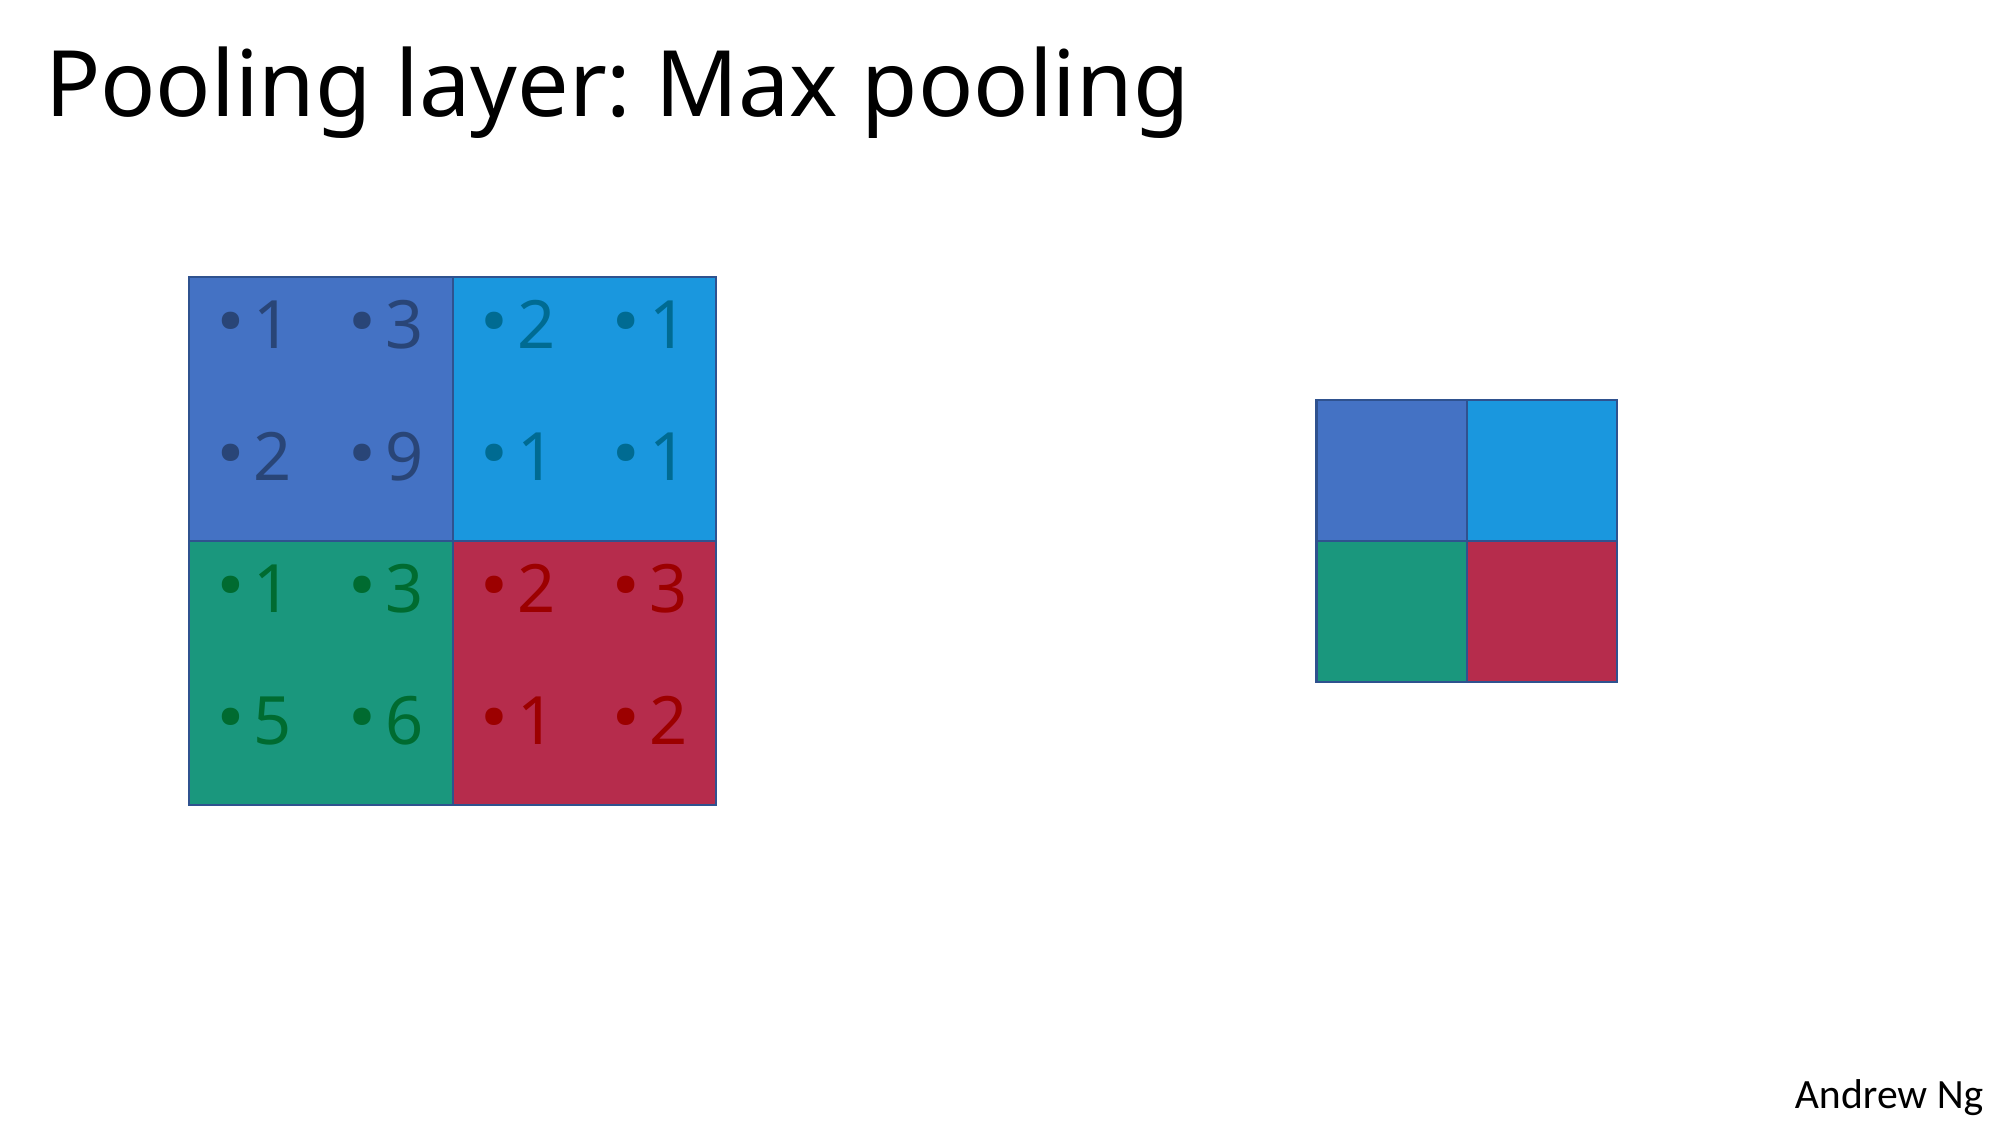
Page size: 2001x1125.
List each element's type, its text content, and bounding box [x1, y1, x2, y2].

text_box [1317, 400, 1617, 682]
text_box [189, 277, 716, 805]
title Pooling layer: Max pooling [30, 29, 1756, 248]
